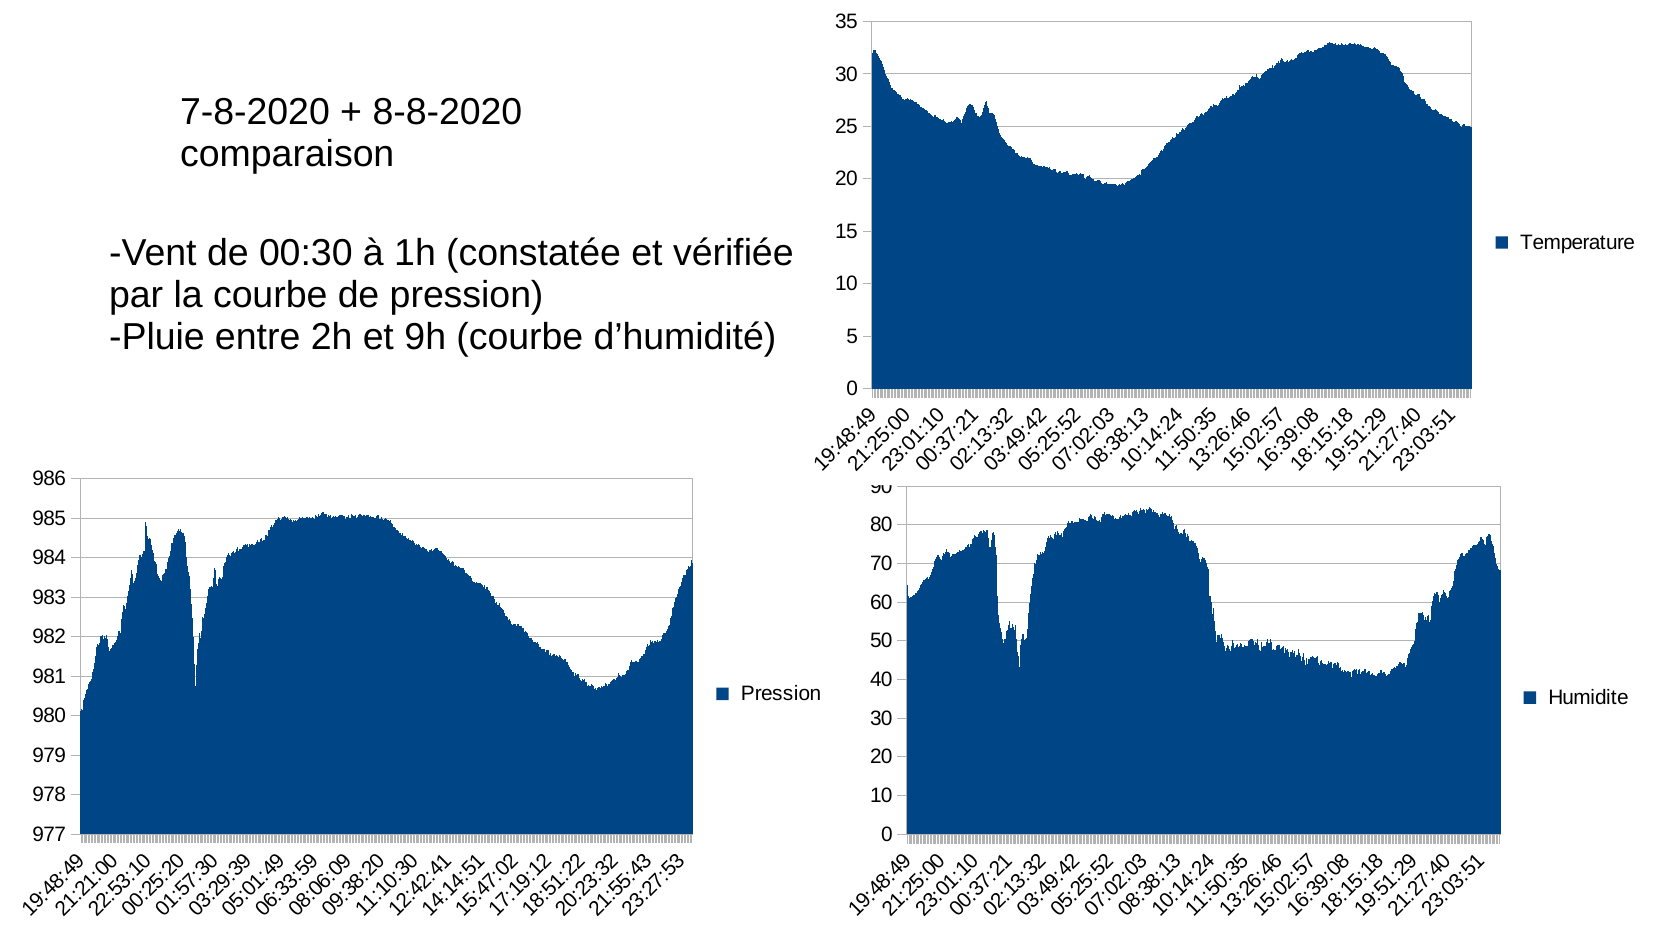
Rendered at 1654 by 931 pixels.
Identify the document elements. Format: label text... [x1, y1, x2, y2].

chart [0, 0, 1654, 931]
text_box -Vent de 00:30 à 1h (constatée et vérifiée par la courbe de pression) -Pluie entre 2h et 9h (courbe d’humidité) [94, 224, 815, 366]
text_box 7-8-2020 + 8-8-2020 comparaison [165, 82, 733, 182]
